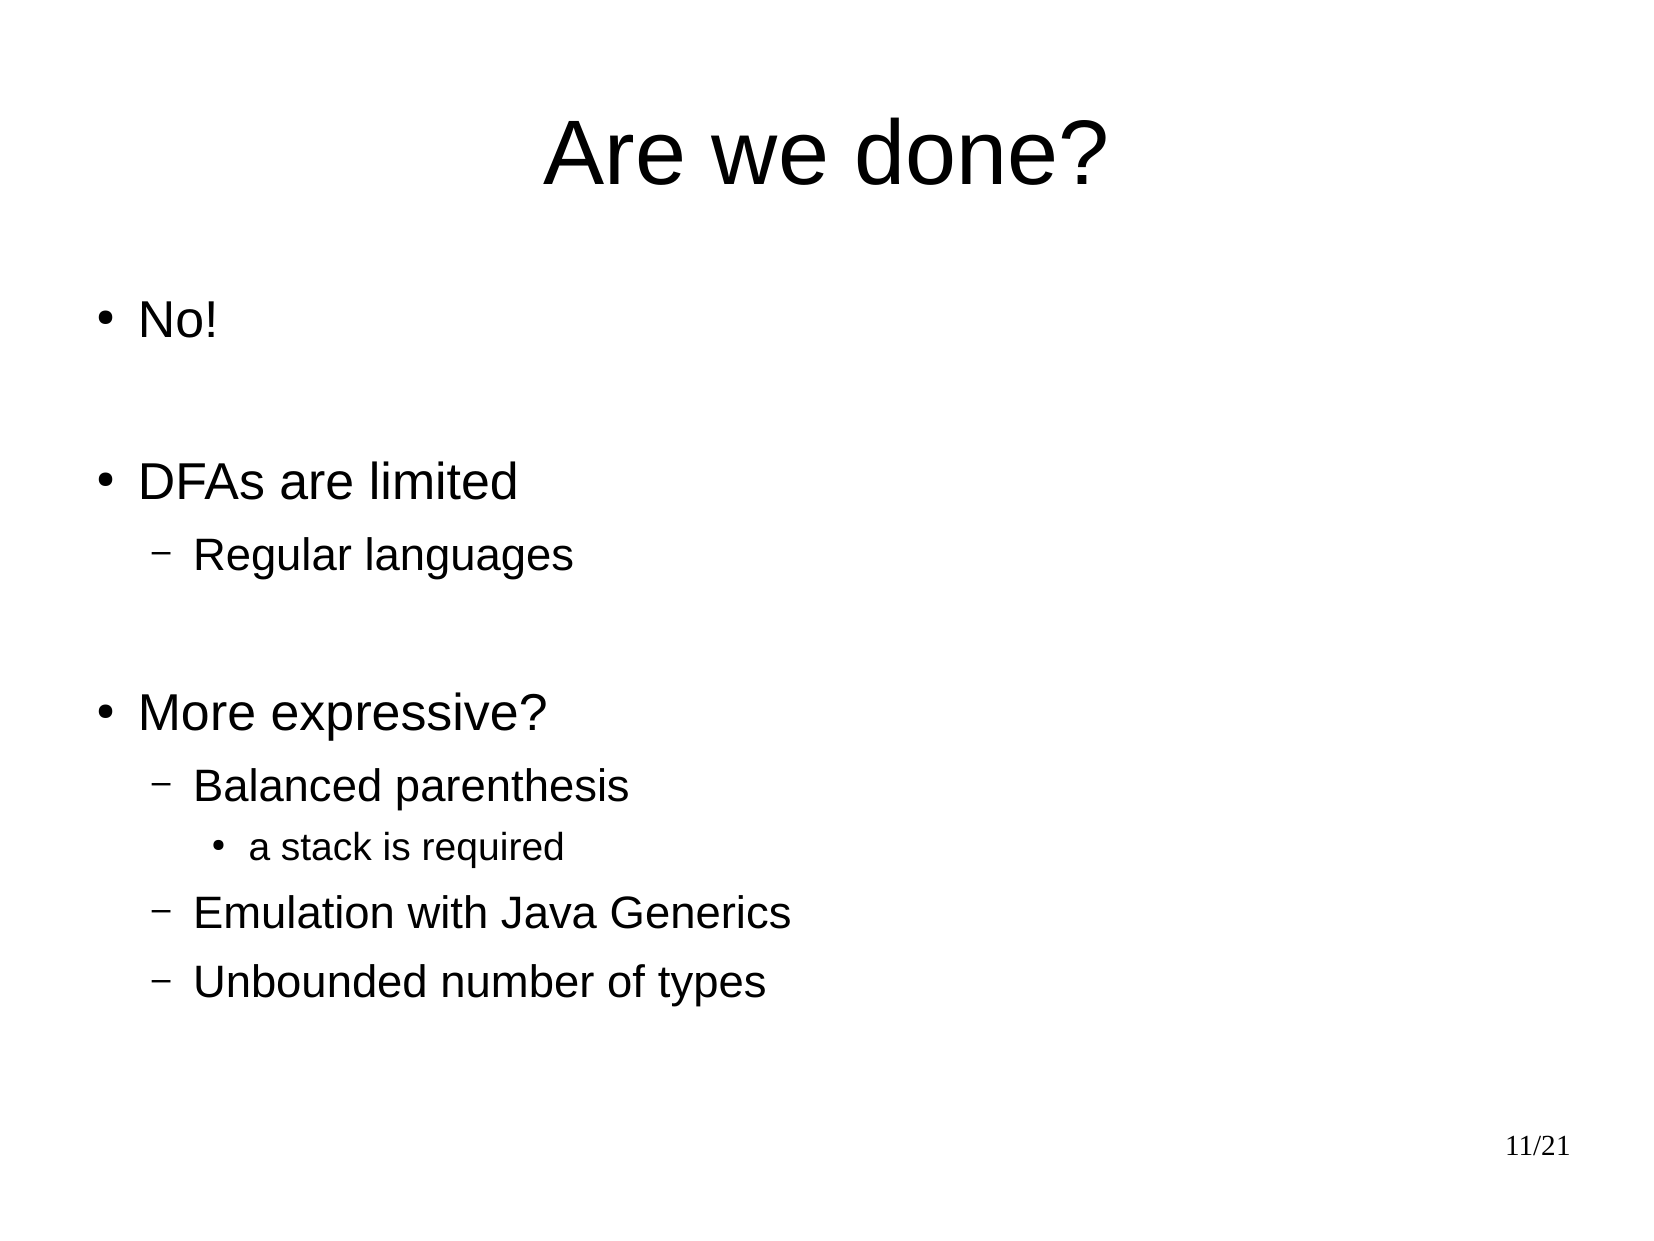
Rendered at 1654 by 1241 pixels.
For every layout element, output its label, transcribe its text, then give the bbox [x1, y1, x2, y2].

title Are we done? [82, 49, 1571, 257]
list No! DFAs are limited Regular languages More expressive? Balanced parenthesis a stack is required Emulation with Java Generics Unbounded number of types [82, 290, 1571, 1010]
